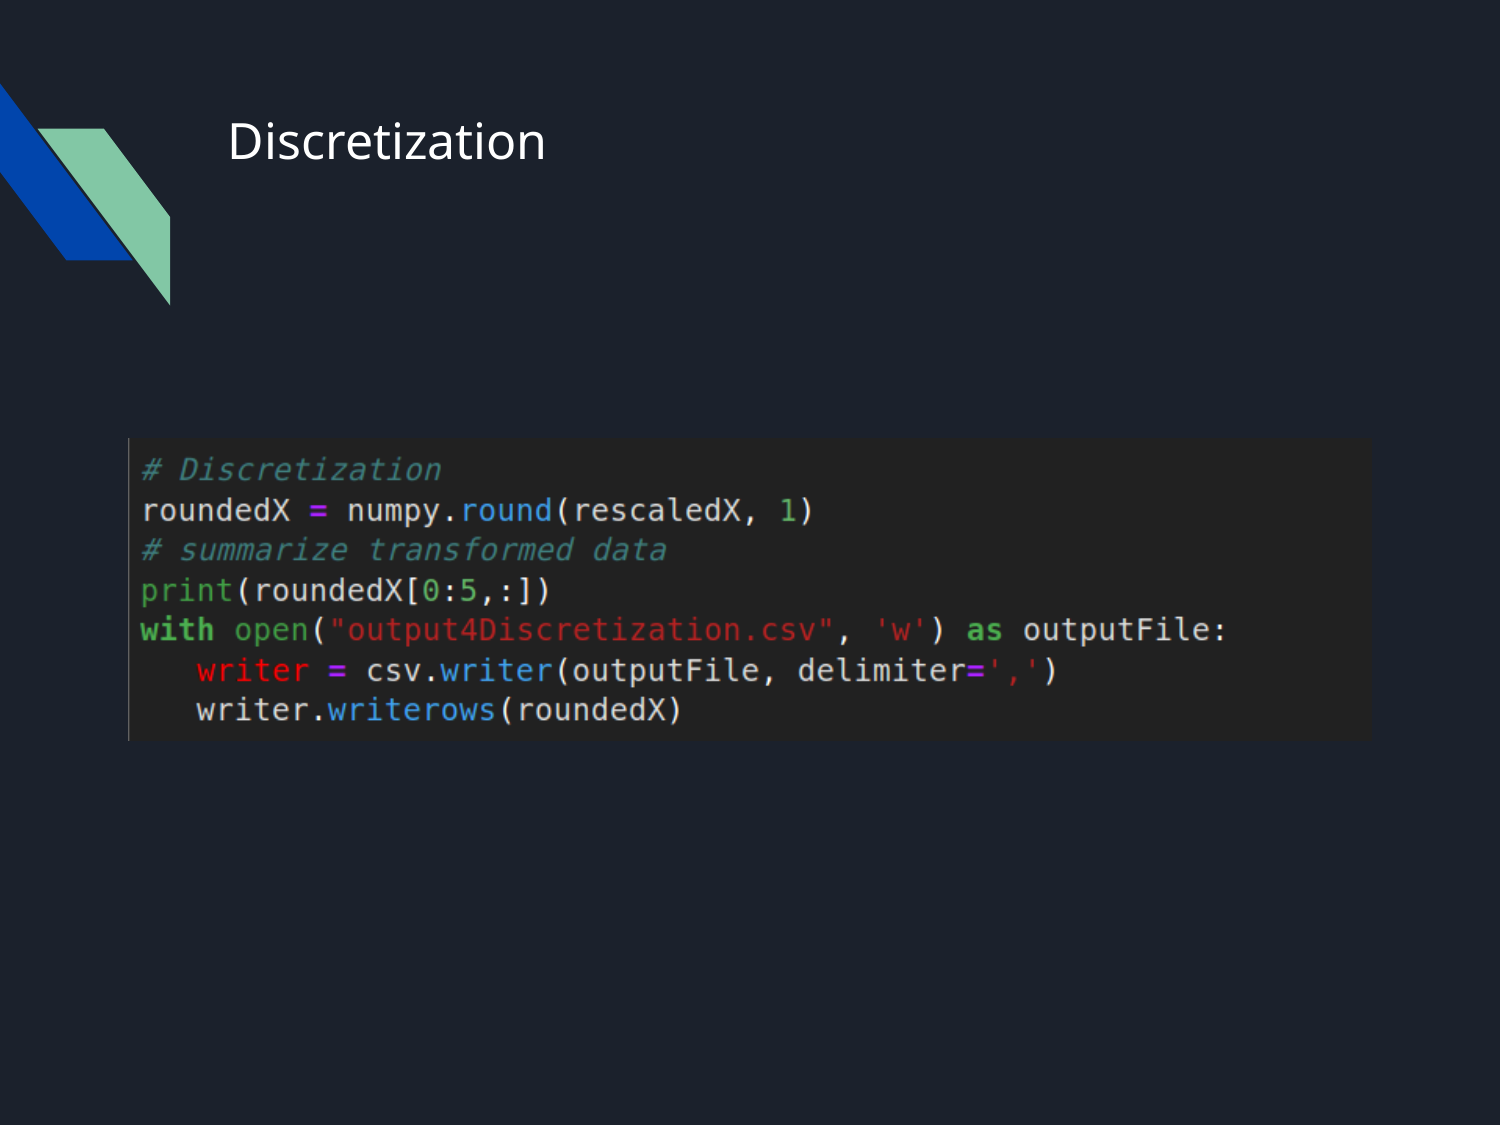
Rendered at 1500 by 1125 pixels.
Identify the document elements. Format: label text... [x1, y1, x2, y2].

title Discretization [212, 86, 1368, 236]
picture [128, 438, 1372, 741]
